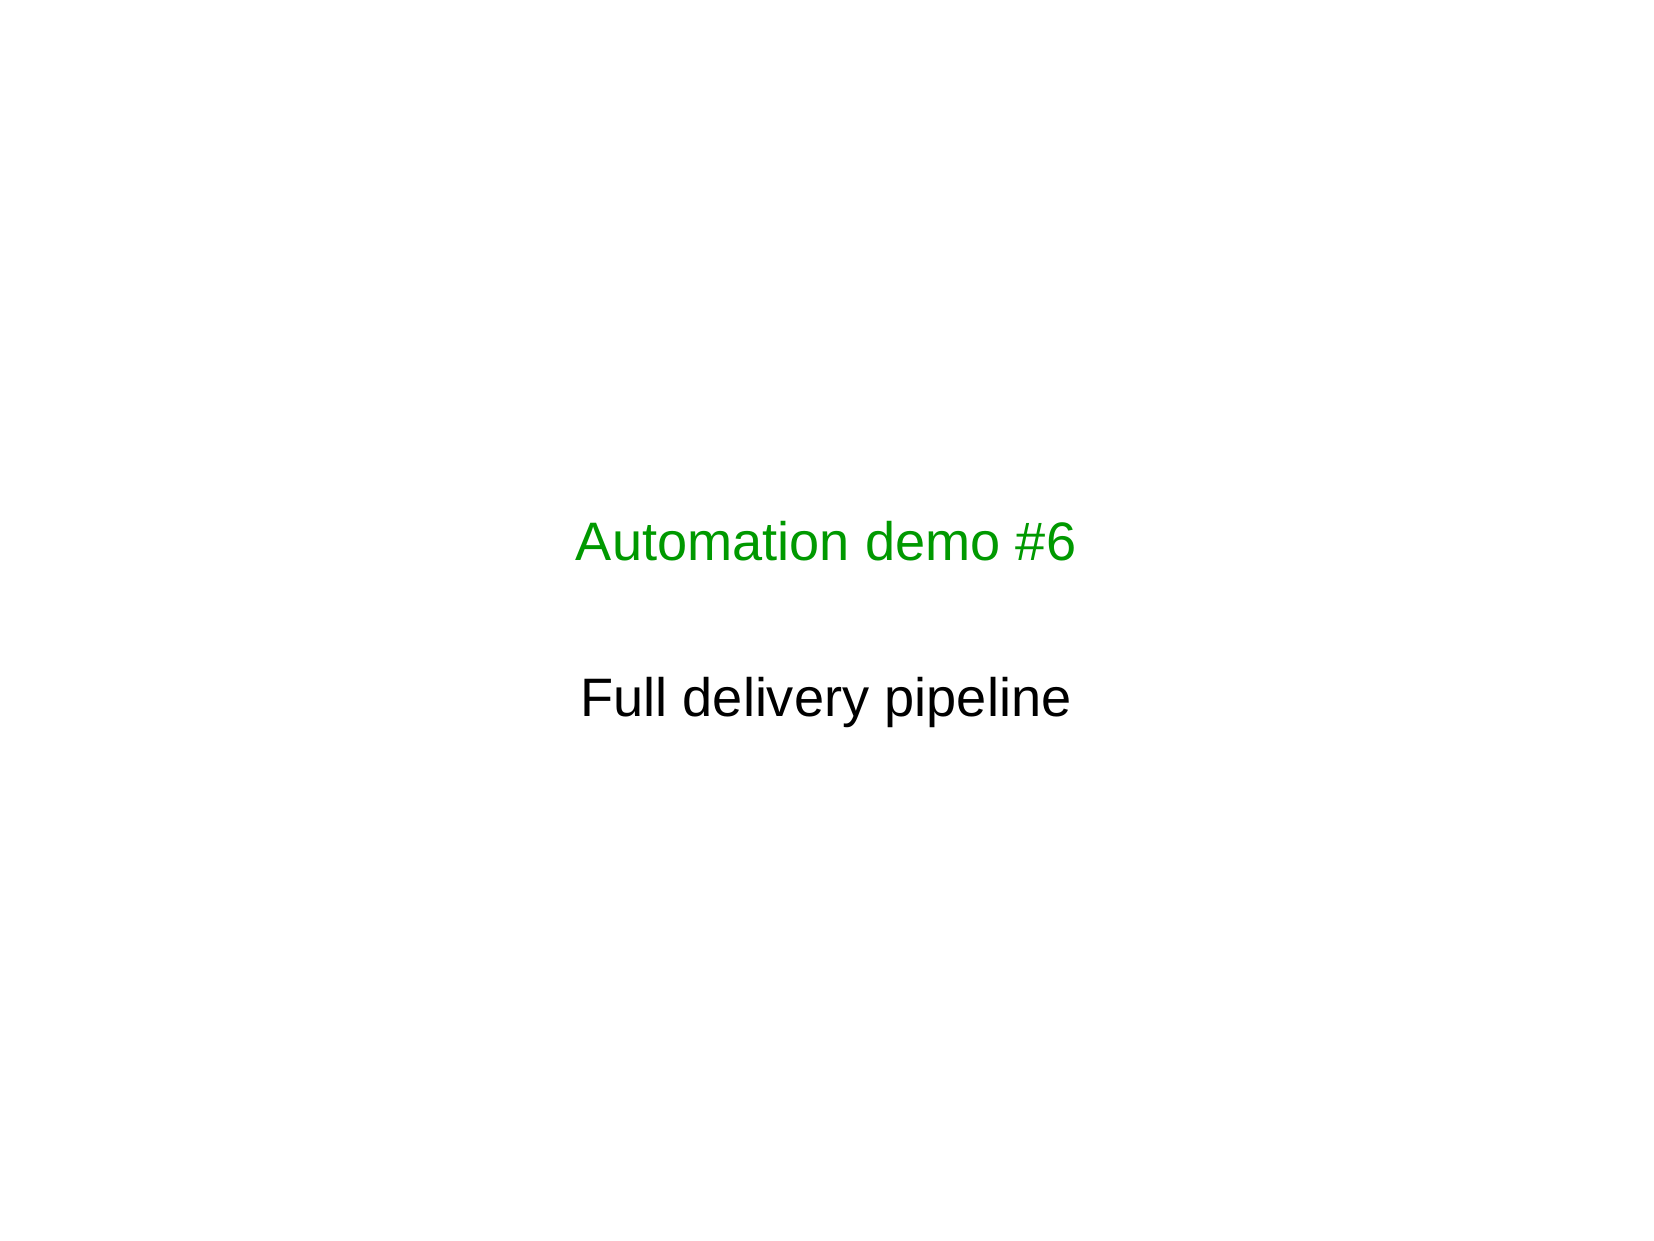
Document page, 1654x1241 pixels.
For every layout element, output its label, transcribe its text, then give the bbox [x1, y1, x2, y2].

text_box Automation demo #6 Full delivery pipeline [561, 504, 1093, 736]
